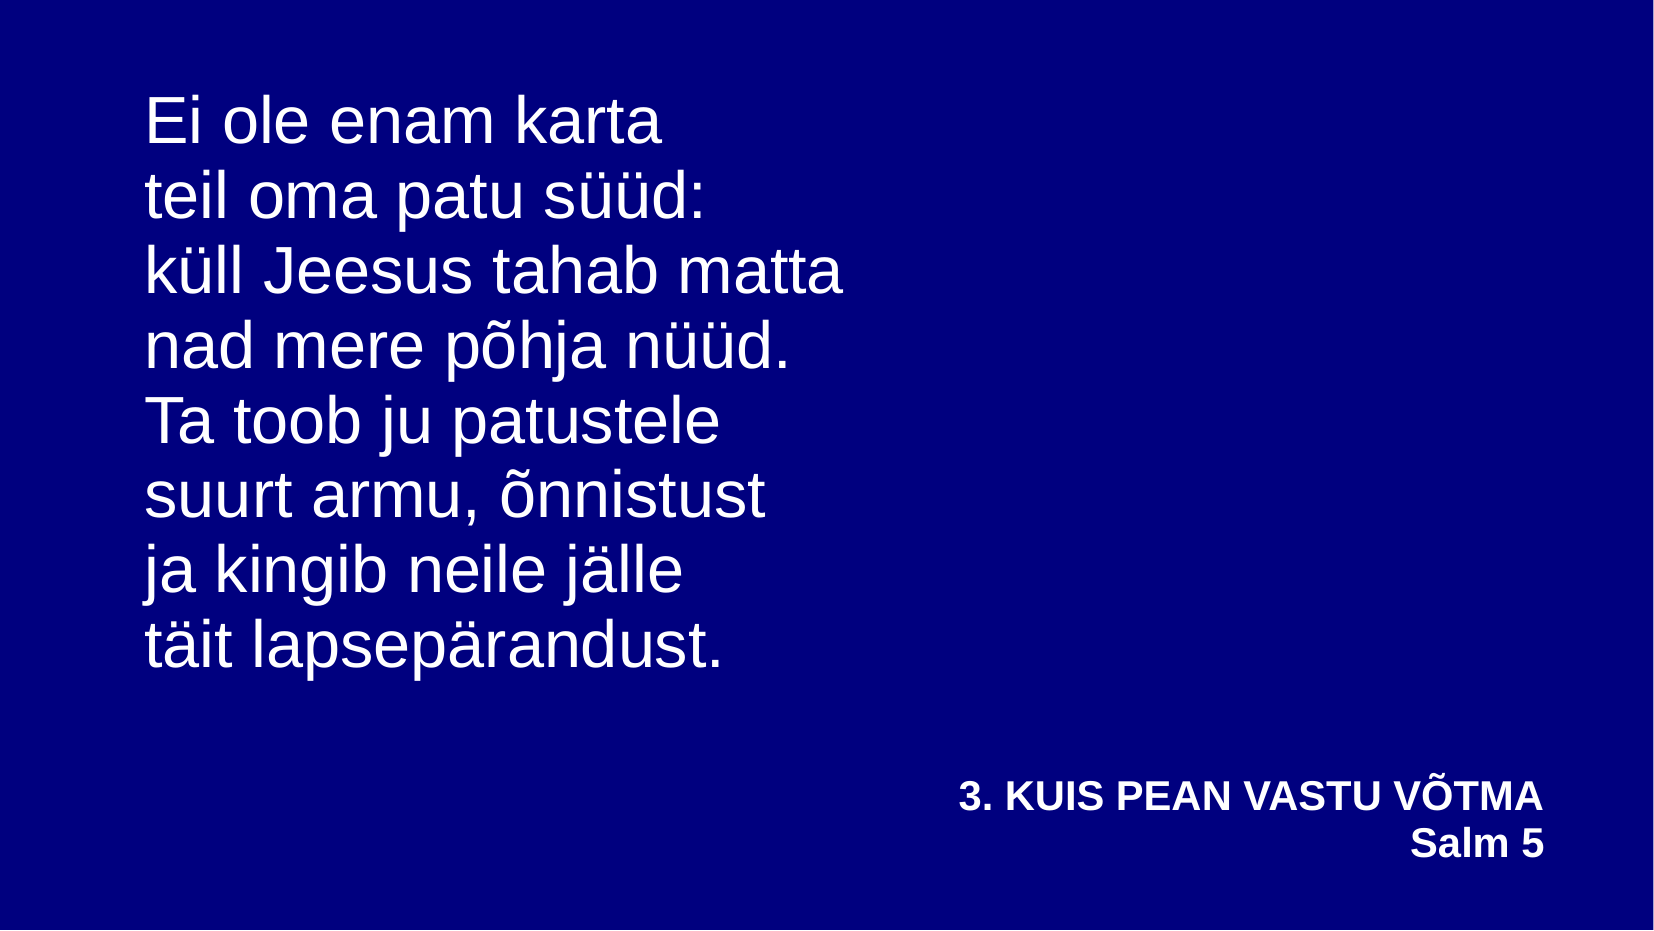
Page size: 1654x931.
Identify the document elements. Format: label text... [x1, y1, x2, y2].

text_box 3. KUIS PEAN VASTU VÕTMA Salm 5 [82, 765, 1560, 920]
text_box Ei ole enam karta teil oma patu süüd: küll Jeesus tahab matta nad mere põhja nüüd. Ta toob ju patustele suurt armu, õnnistust ja kingib neile jälle täit lapsepärandust. [129, 76, 1530, 765]
